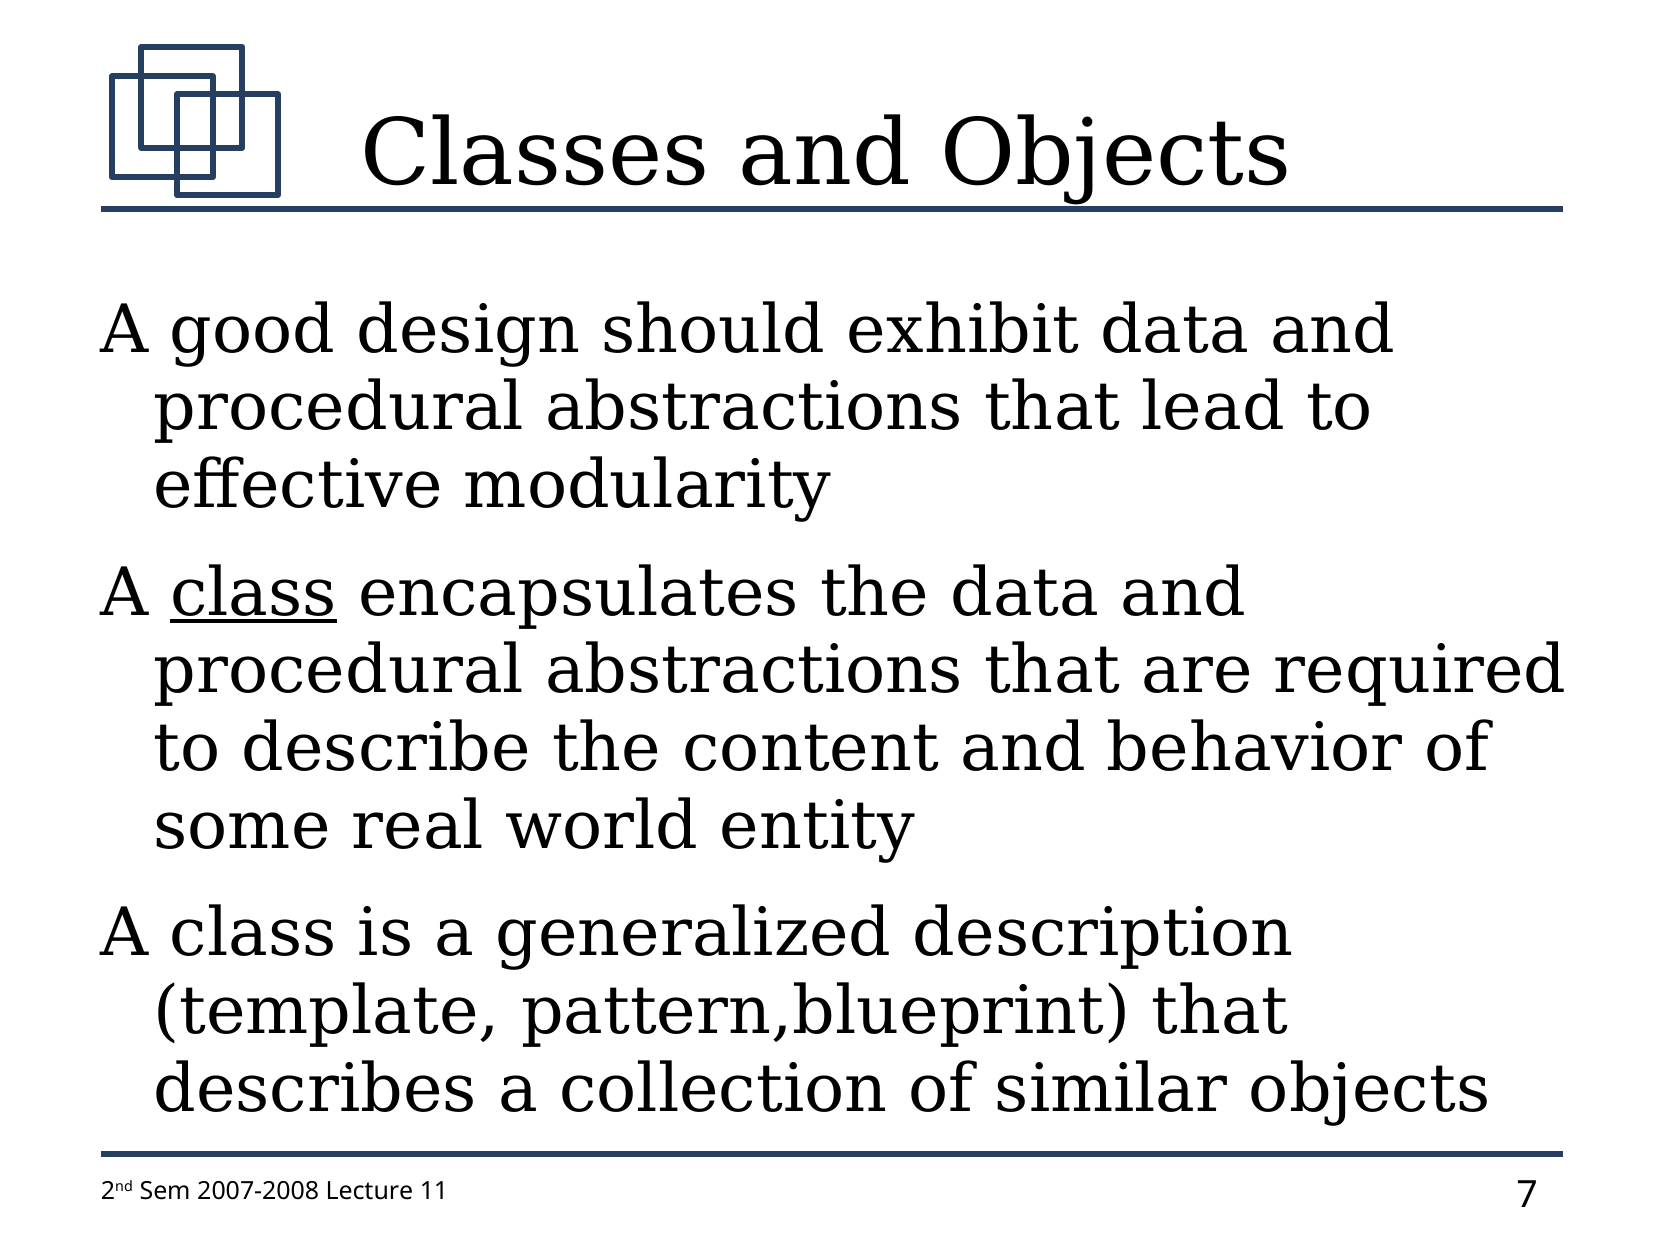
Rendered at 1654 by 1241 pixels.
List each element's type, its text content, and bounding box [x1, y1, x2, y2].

list A good design should exhibit data and procedural abstractions that lead to effective modularity A class encapsulates the data and procedural abstractions that are required to describe the content and behavior of some real world entity A class is a generalized description (template, pattern,blueprint) that describes a collection of similar objects [82, 290, 1571, 1128]
title Classes and Objects [82, 49, 1571, 257]
